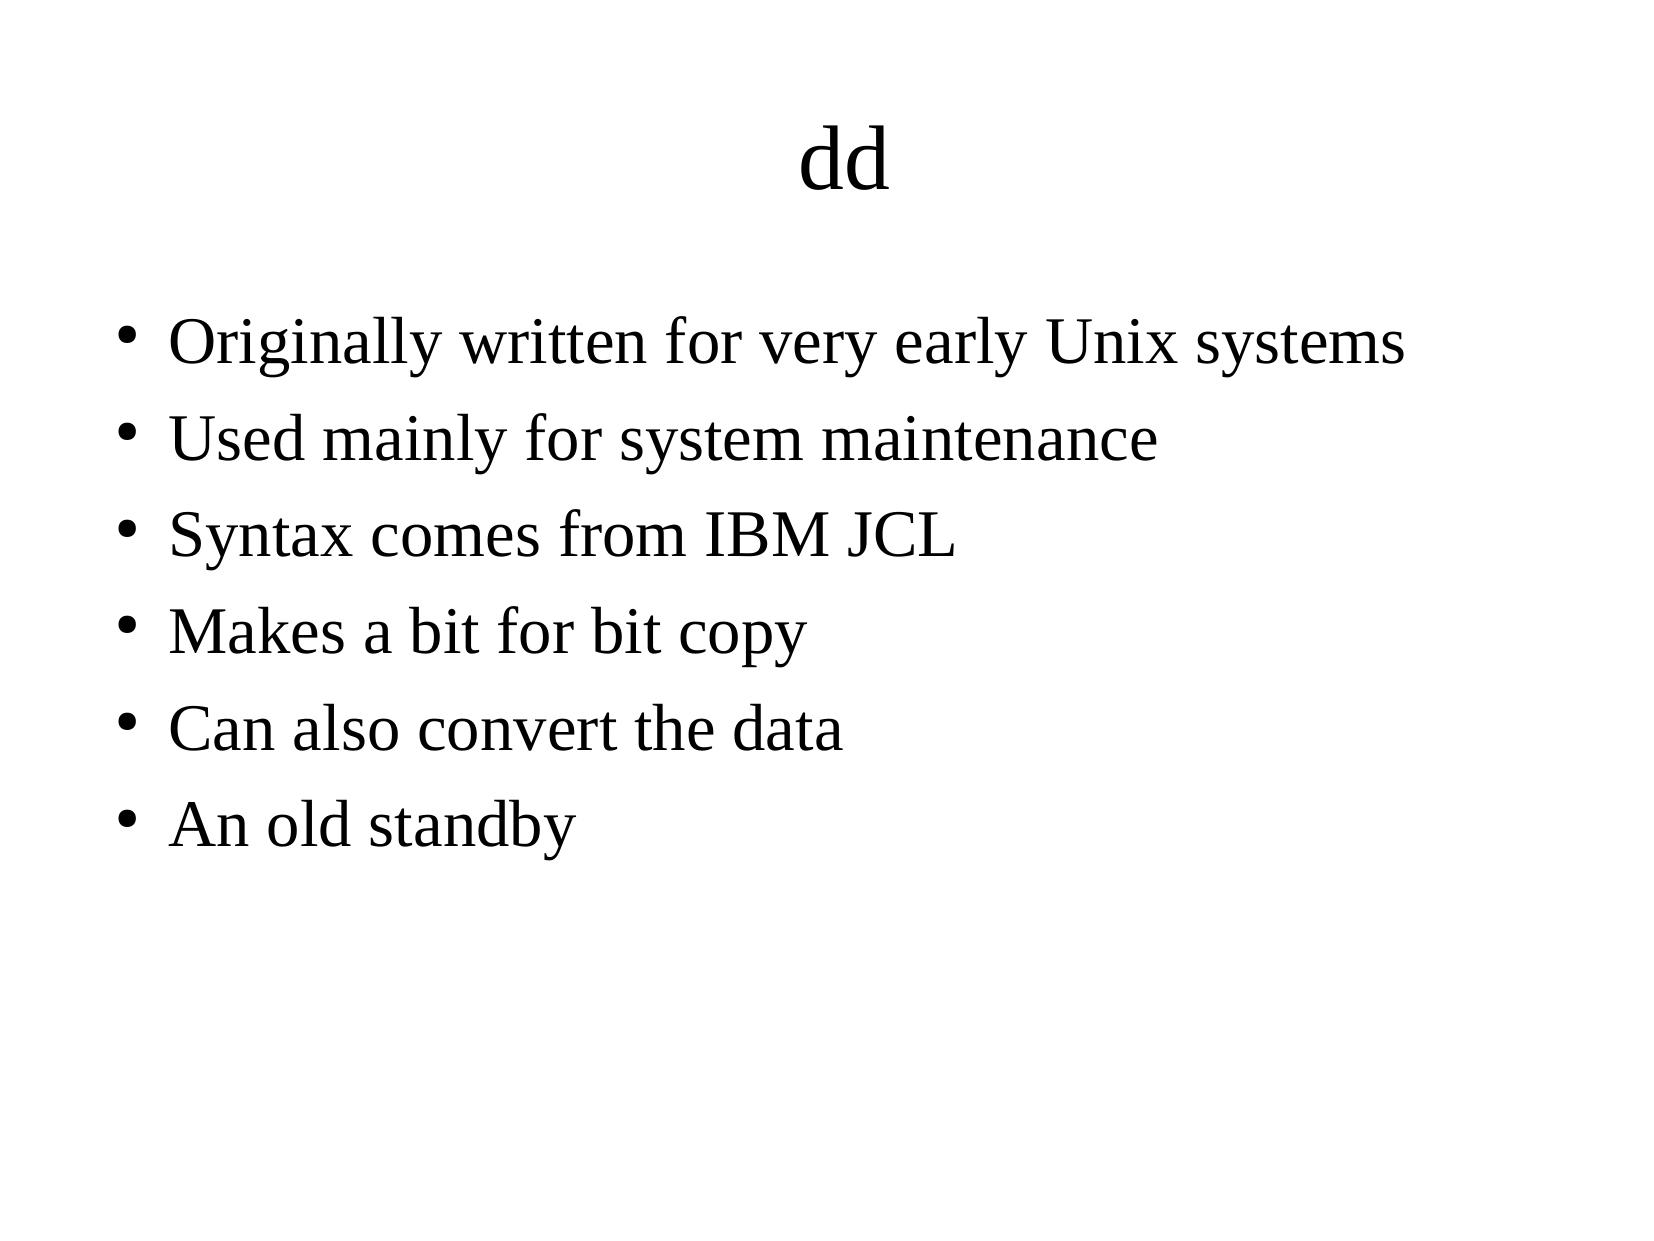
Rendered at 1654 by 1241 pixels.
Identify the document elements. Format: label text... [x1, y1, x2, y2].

title dd [82, 49, 1571, 257]
list Originally written for very early Unix systems Used mainly for system maintenance Syntax comes from IBM JCL Makes a bit for bit copy Can also convert the data An old standby [82, 289, 1571, 1108]
